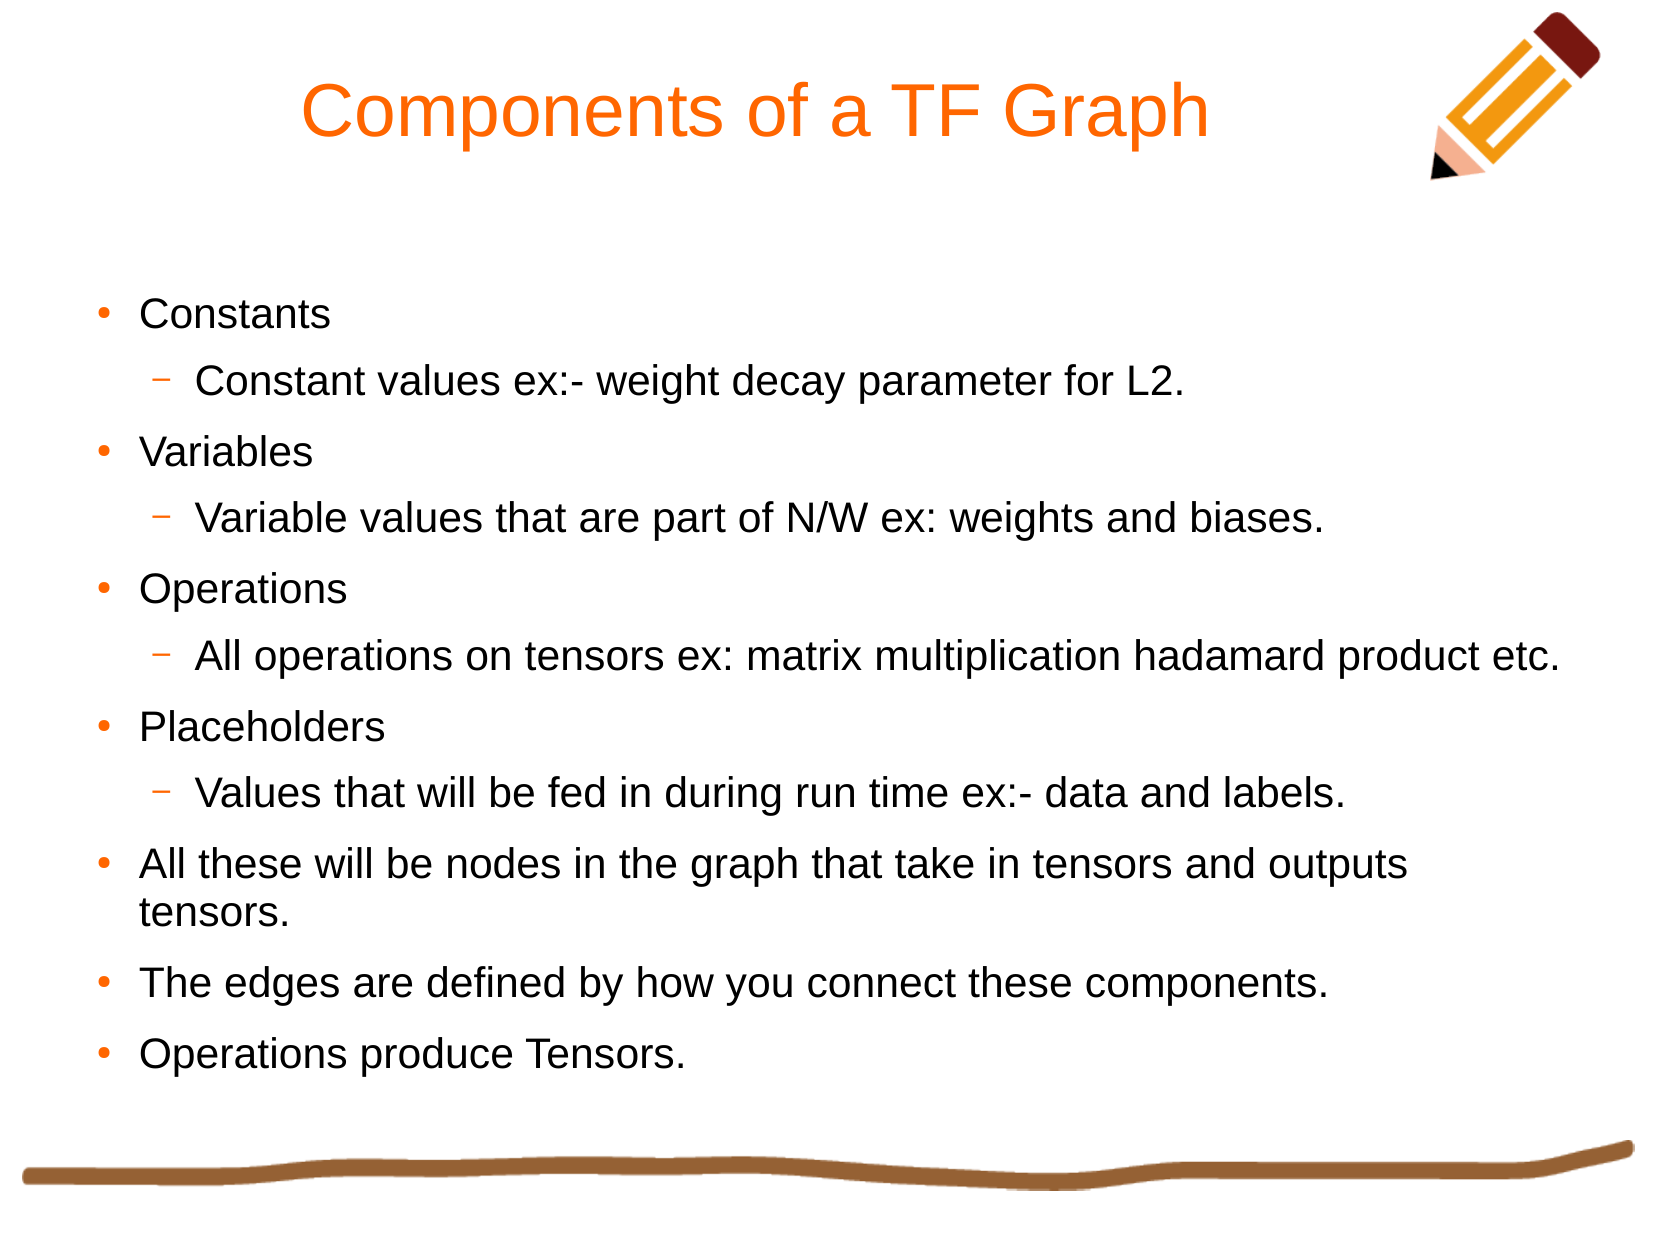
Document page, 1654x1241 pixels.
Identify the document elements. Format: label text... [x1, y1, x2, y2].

picture [1430, 12, 1601, 181]
picture [22, 1140, 1635, 1191]
title Components of a TF Graph [82, 49, 1430, 172]
list Constants Constant values ex:- weight decay parameter for L2. Variables Variable values that are part of N/W ex: weights and biases. Operations All operations on tensors ex: matrix multiplication hadamard product etc. Placeholders Values that will be fed in during run time ex:- data and labels. All these will be nodes in the graph that take in tensors and outputs tensors. The edges are defined by how you connect these components. Operations produce Tensors. [82, 290, 1571, 1122]
